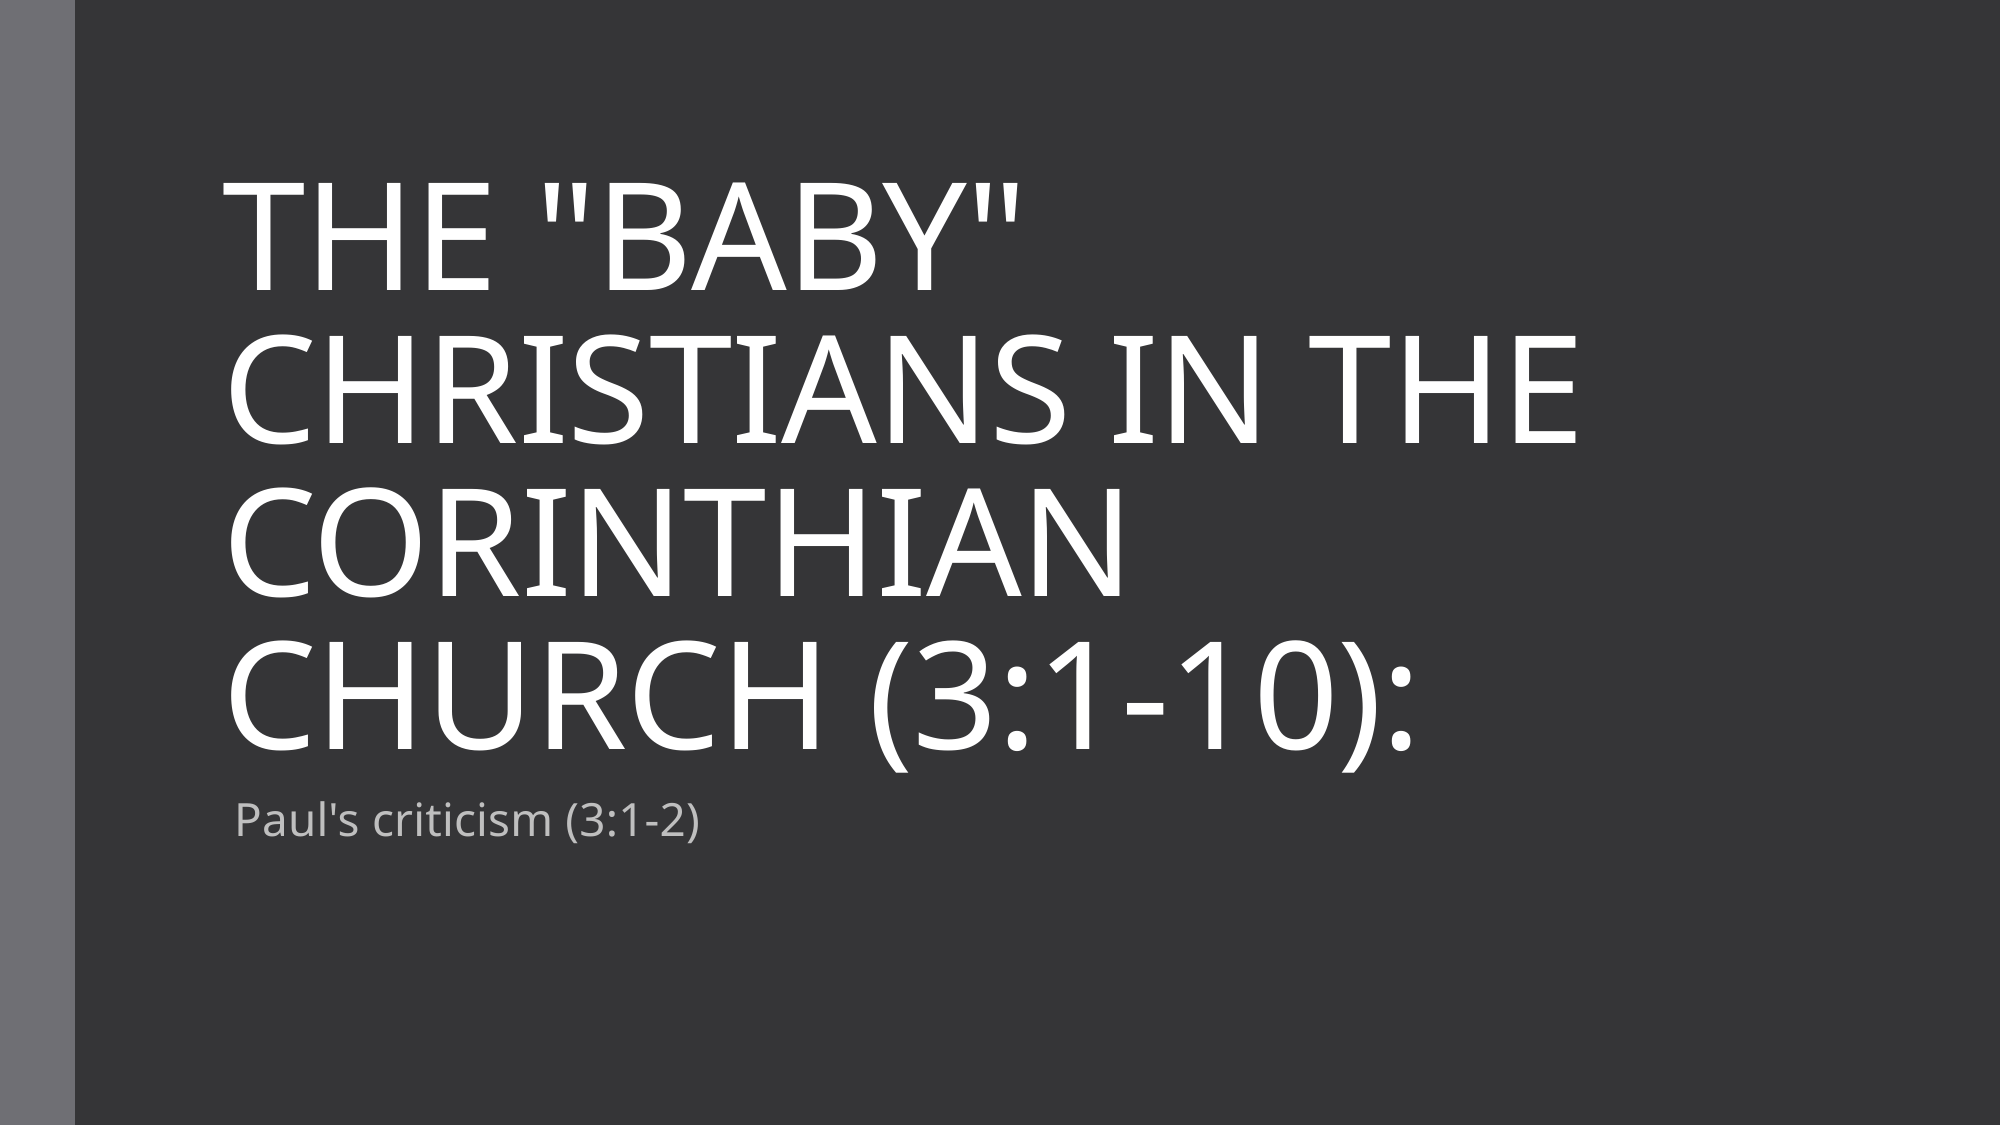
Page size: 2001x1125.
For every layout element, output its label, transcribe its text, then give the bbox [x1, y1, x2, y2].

title THE "BABY" CHRISTIANS IN THE CORINTHIAN CHURCH (3:1-10): [206, 124, 1752, 787]
subtitle Paul's criticism (3:1-2) [206, 787, 1752, 1066]
